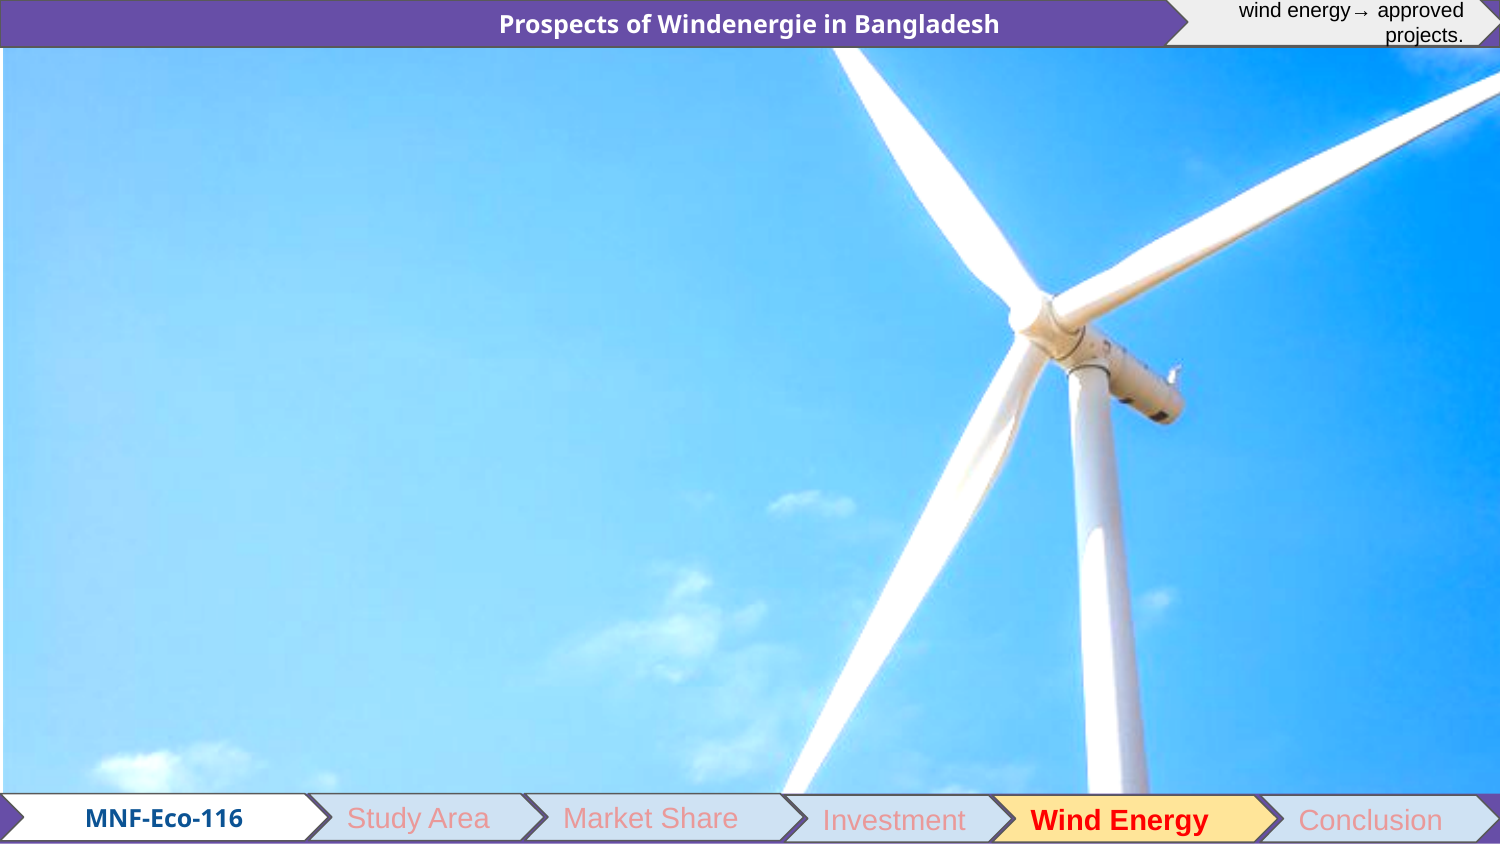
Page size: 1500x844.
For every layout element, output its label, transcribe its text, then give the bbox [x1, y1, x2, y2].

text_box Conclusion [1259, 795, 1500, 843]
text_box wind energy→ approved projects. [1164, 0, 1500, 46]
text_box MNF-Eco-116 [0, 793, 329, 841]
text_box [0, 795, 22, 839]
text_box [0, 793, 1500, 844]
text_box Investment [784, 795, 1013, 843]
text_box Study Area [308, 793, 545, 841]
text_box Market Share [524, 793, 804, 841]
picture [2, 48, 1500, 793]
text_box Prospects of Windenergie in Bangladesh [0, 0, 1500, 48]
text_box Wind Energy [992, 795, 1278, 843]
